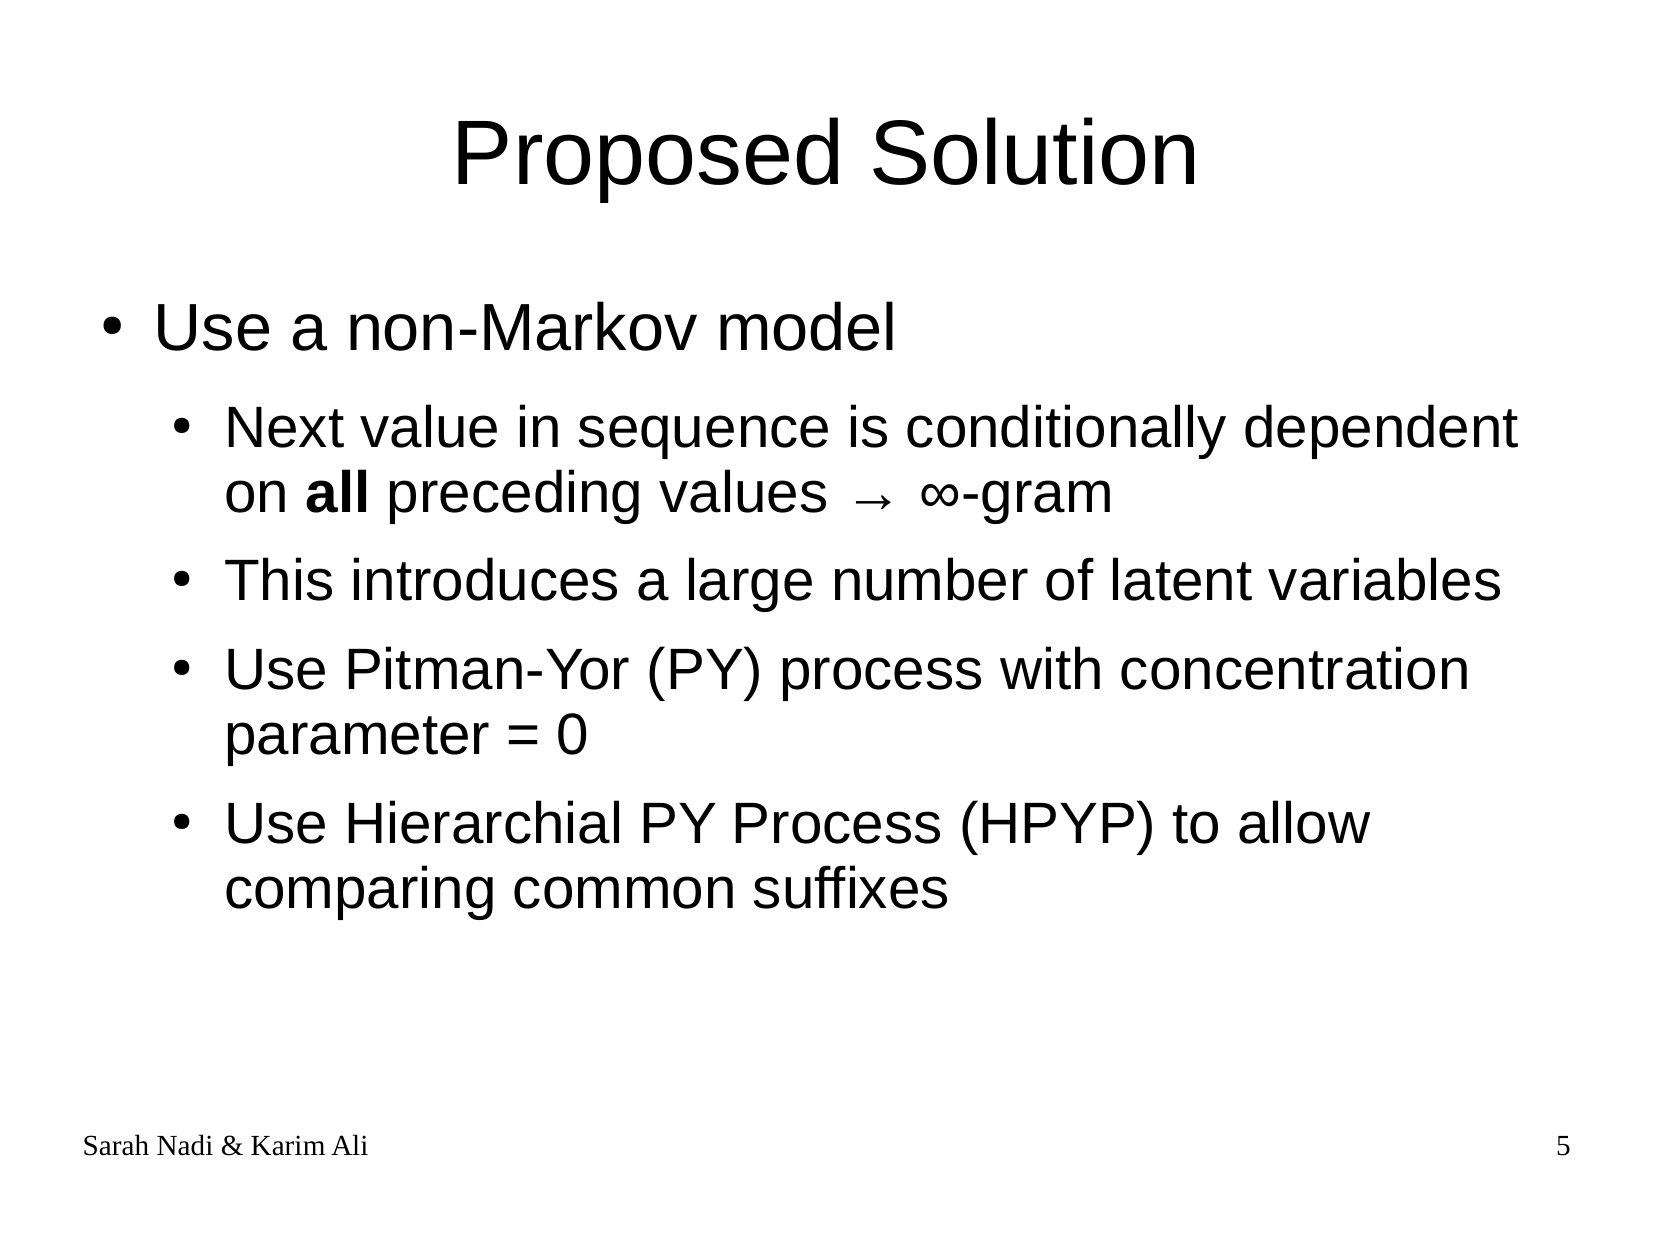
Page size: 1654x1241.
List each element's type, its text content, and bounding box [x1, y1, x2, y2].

list Use a non-Markov model Next value in sequence is conditionally dependent on all preceding values → ∞-gram This introduces a large number of latent variables Use Pitman-Yor (PY) process with concentration parameter = 0 Use Hierarchial PY Process (HPYP) to allow comparing common suffixes [82, 290, 1571, 1109]
title Proposed Solution [82, 56, 1571, 250]
